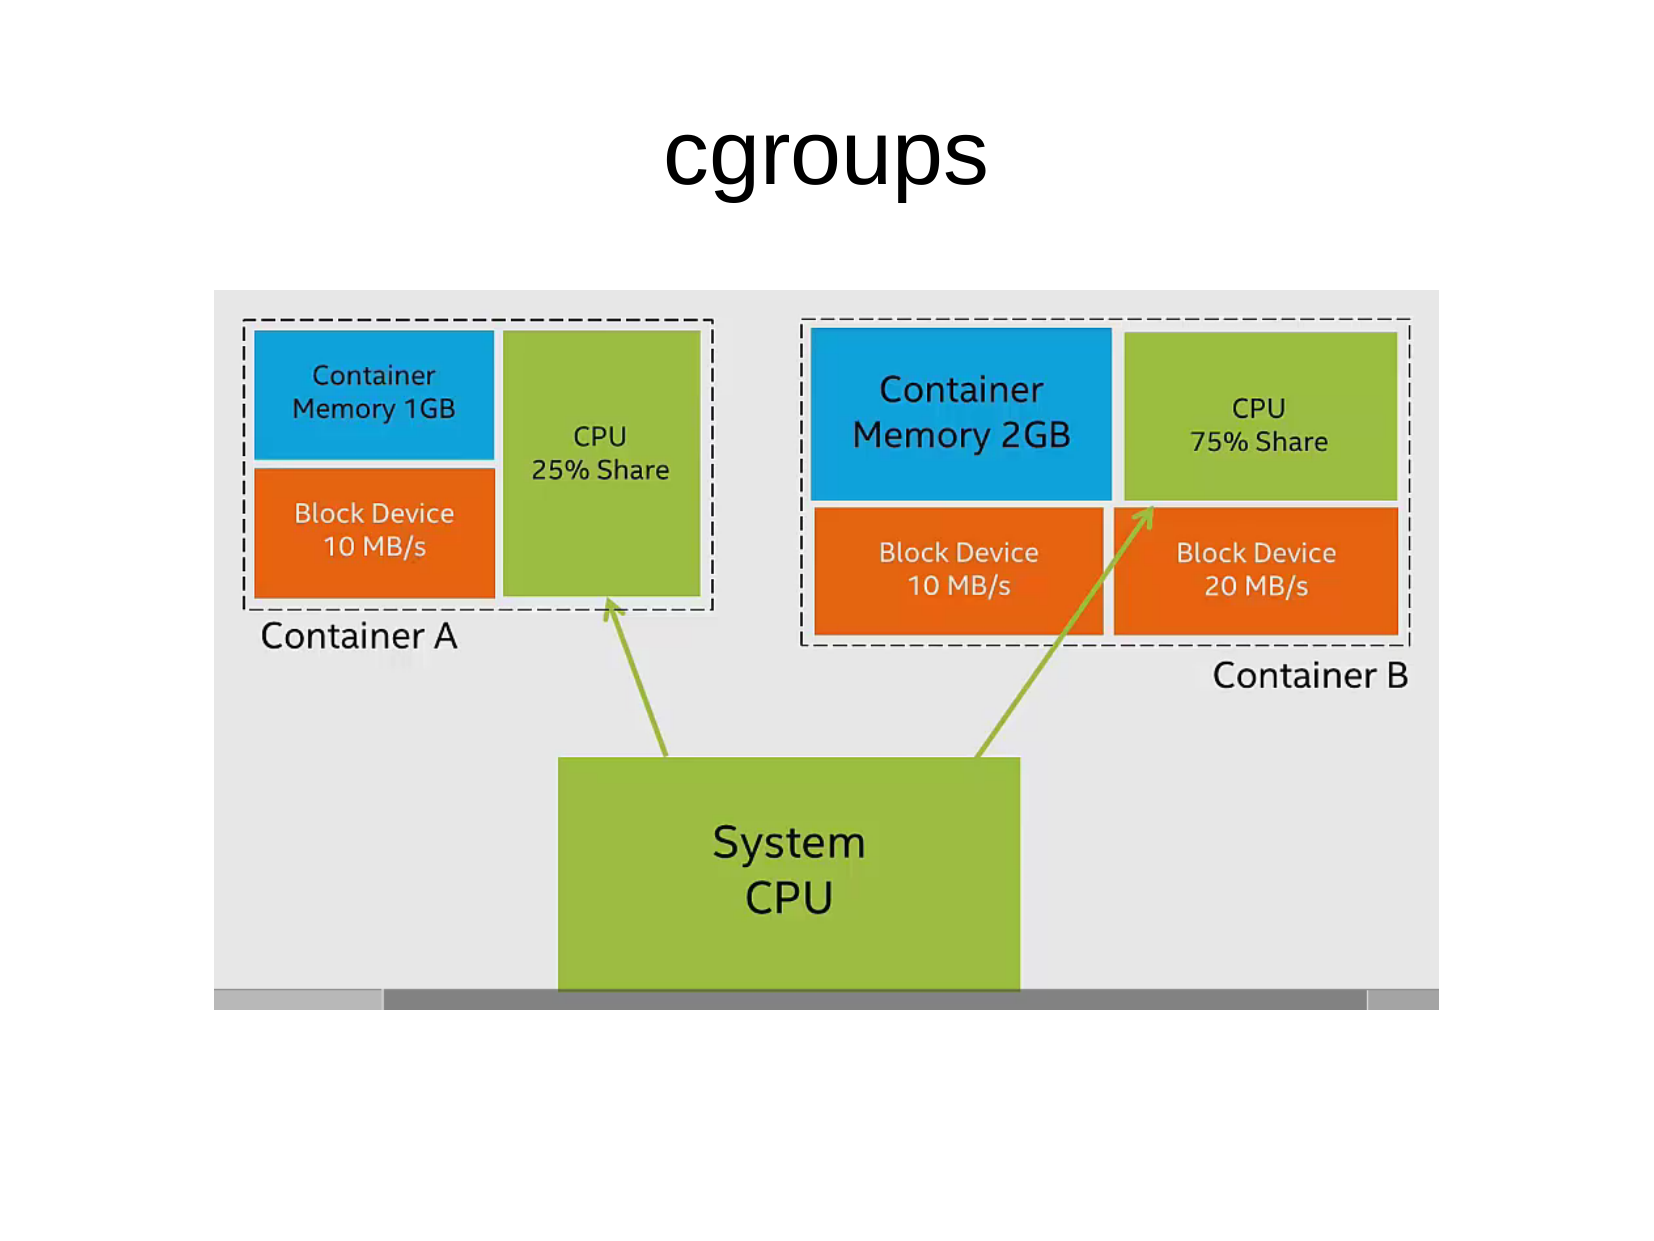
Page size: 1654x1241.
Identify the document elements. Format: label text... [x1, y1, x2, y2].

title cgroups [82, 49, 1571, 257]
picture [214, 290, 1439, 1010]
